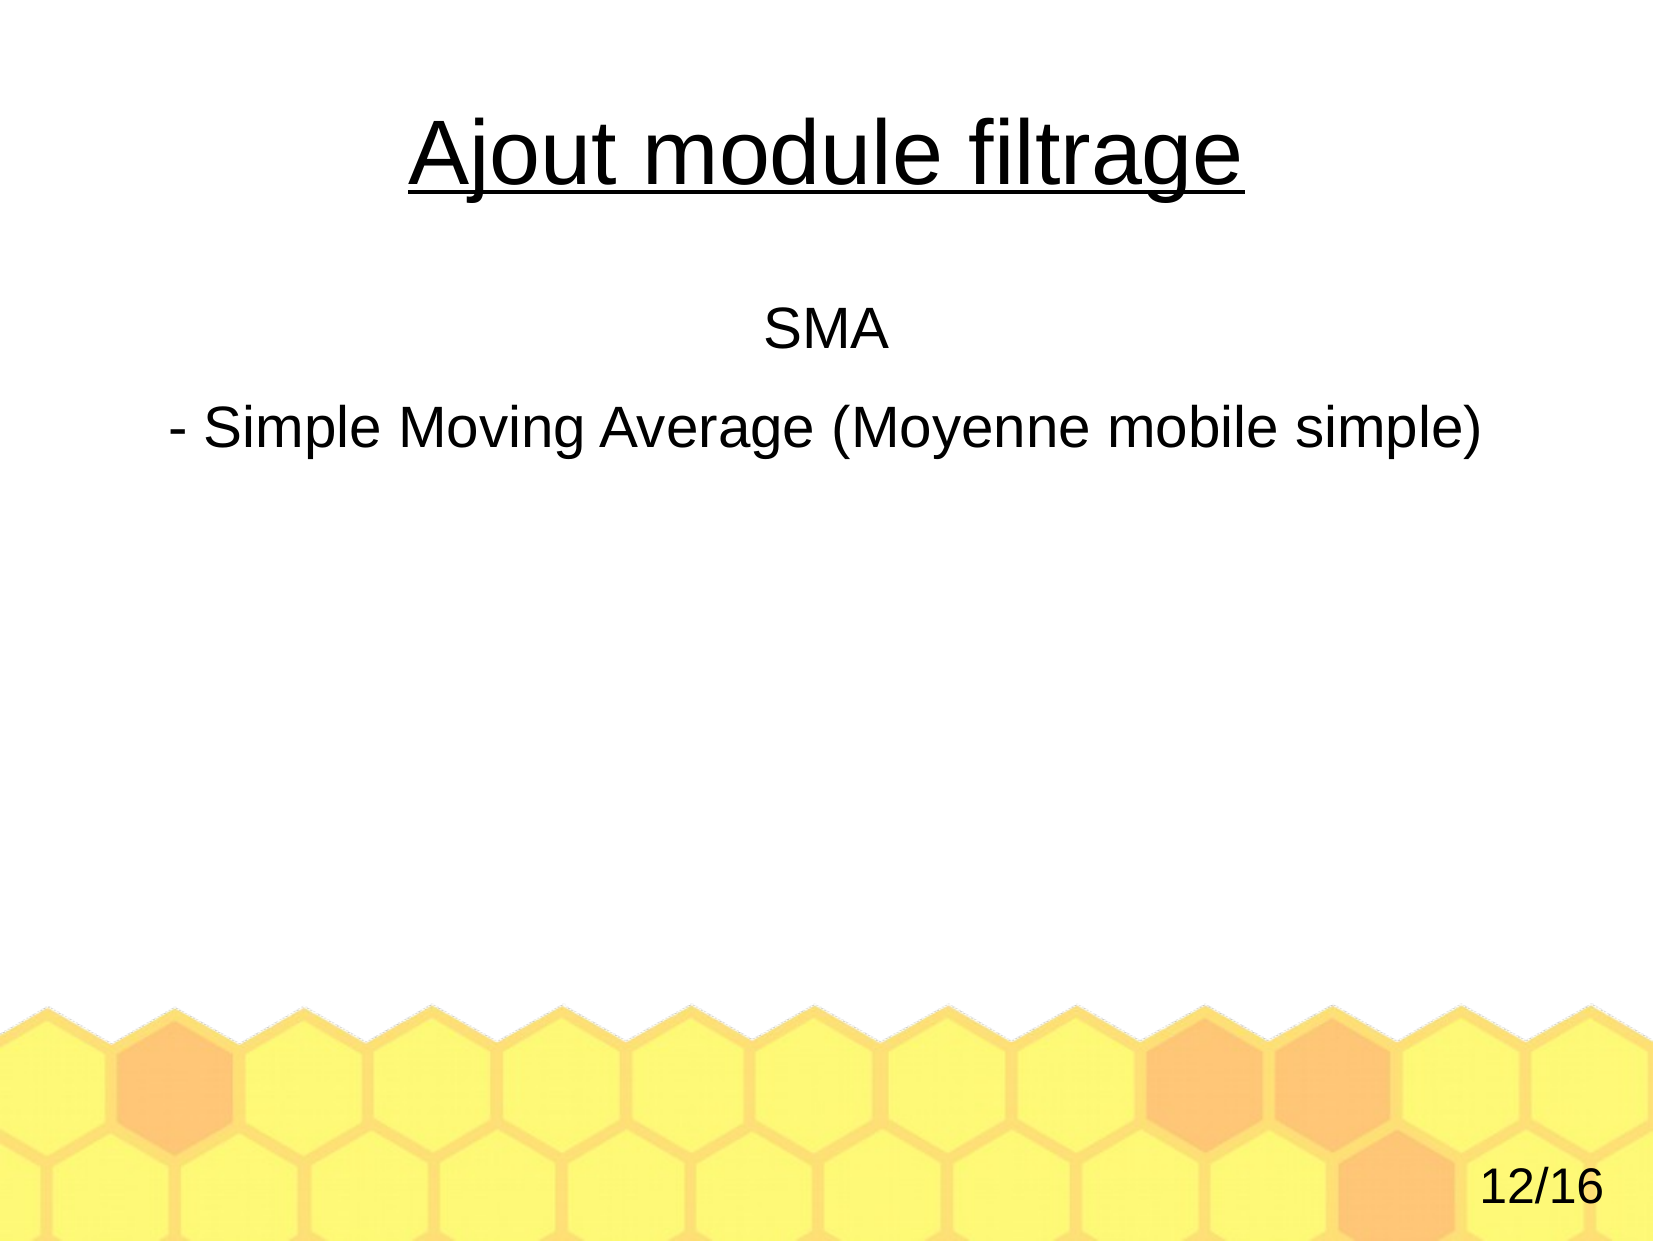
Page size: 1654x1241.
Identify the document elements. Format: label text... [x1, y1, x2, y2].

title Ajout module filtrage [82, 49, 1571, 257]
list SMA - Simple Moving Average (Moyenne mobile simple) [82, 290, 1571, 1010]
text_box <numéro>/16 [1464, 1145, 1630, 1241]
picture [0, 1001, 1653, 1241]
